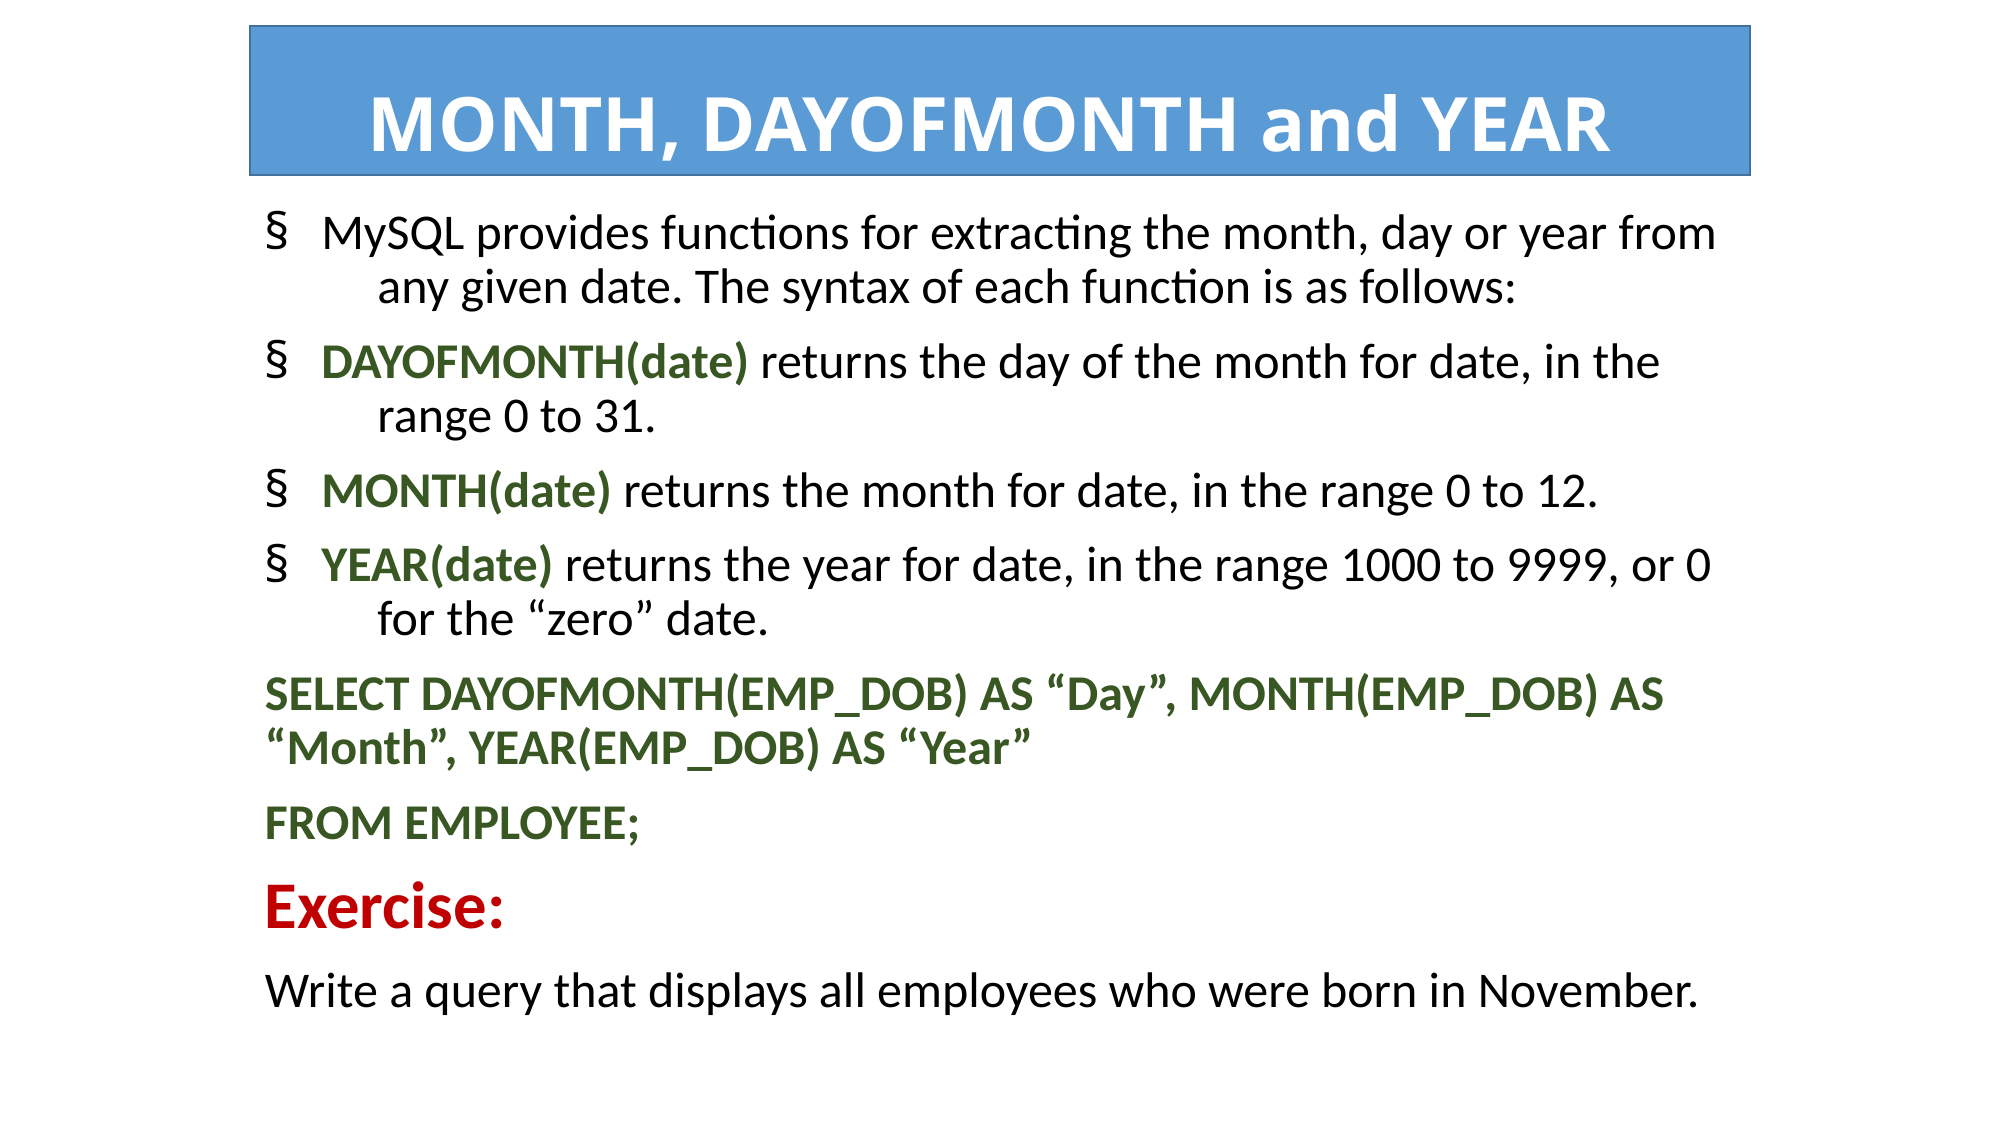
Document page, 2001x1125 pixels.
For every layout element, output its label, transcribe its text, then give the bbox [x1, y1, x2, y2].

title MONTH, DAYOFMONTH and YEAR [249, 26, 1750, 176]
subtitle MySQL provides functions for extracting the month, day or year from any given date. The syntax of each function is as follows: DAYOFMONTH(date) returns the day of the month for date, in the range 0 to 31. MONTH(date) returns the month for date, in the range 0 to 12. YEAR(date) returns the year for date, in the range 1000 to 9999, or 0 for the “zero” date. SELECT DAYOFMONTH(EMP_DOB) AS “Day”, MONTH(EMP_DOB) AS “Month”, YEAR(EMP_DOB) AS “Year” FROM EMPLOYEE; Exercise: Write a query that displays all employees who were born in November. [249, 198, 1750, 1051]
